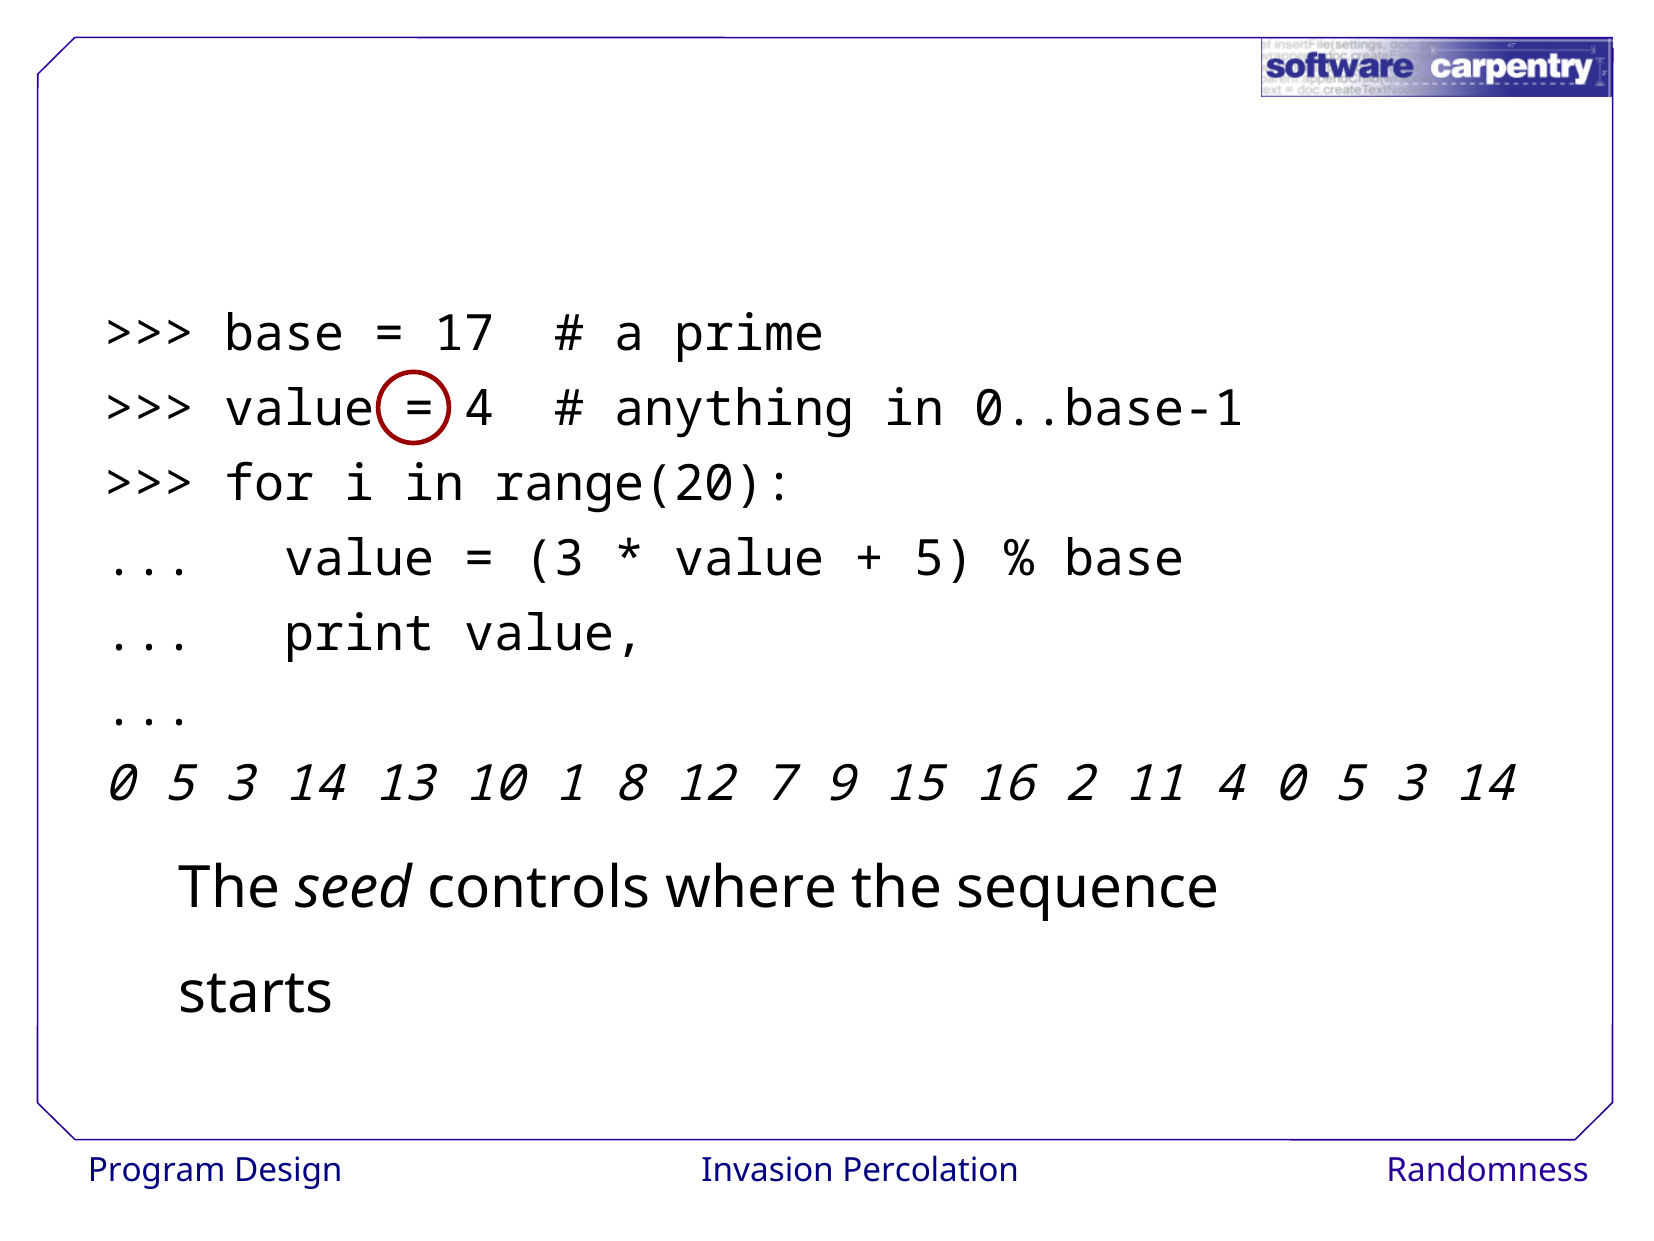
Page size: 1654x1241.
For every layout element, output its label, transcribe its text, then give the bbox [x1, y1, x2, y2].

picture [1261, 39, 1613, 97]
text_box The seed controls where the sequence starts [164, 806, 1386, 1033]
text_box >>> base = 17 # a prime >>> value = 4 # anything in 0..base-1 >>> for i in range(20): ... value = (3 * value + 5) % base ... print value, ... 0 5 3 14 13 10 1 8 12 7 9 15 16 2 11 4 0 5 3 14 [89, 277, 1508, 703]
